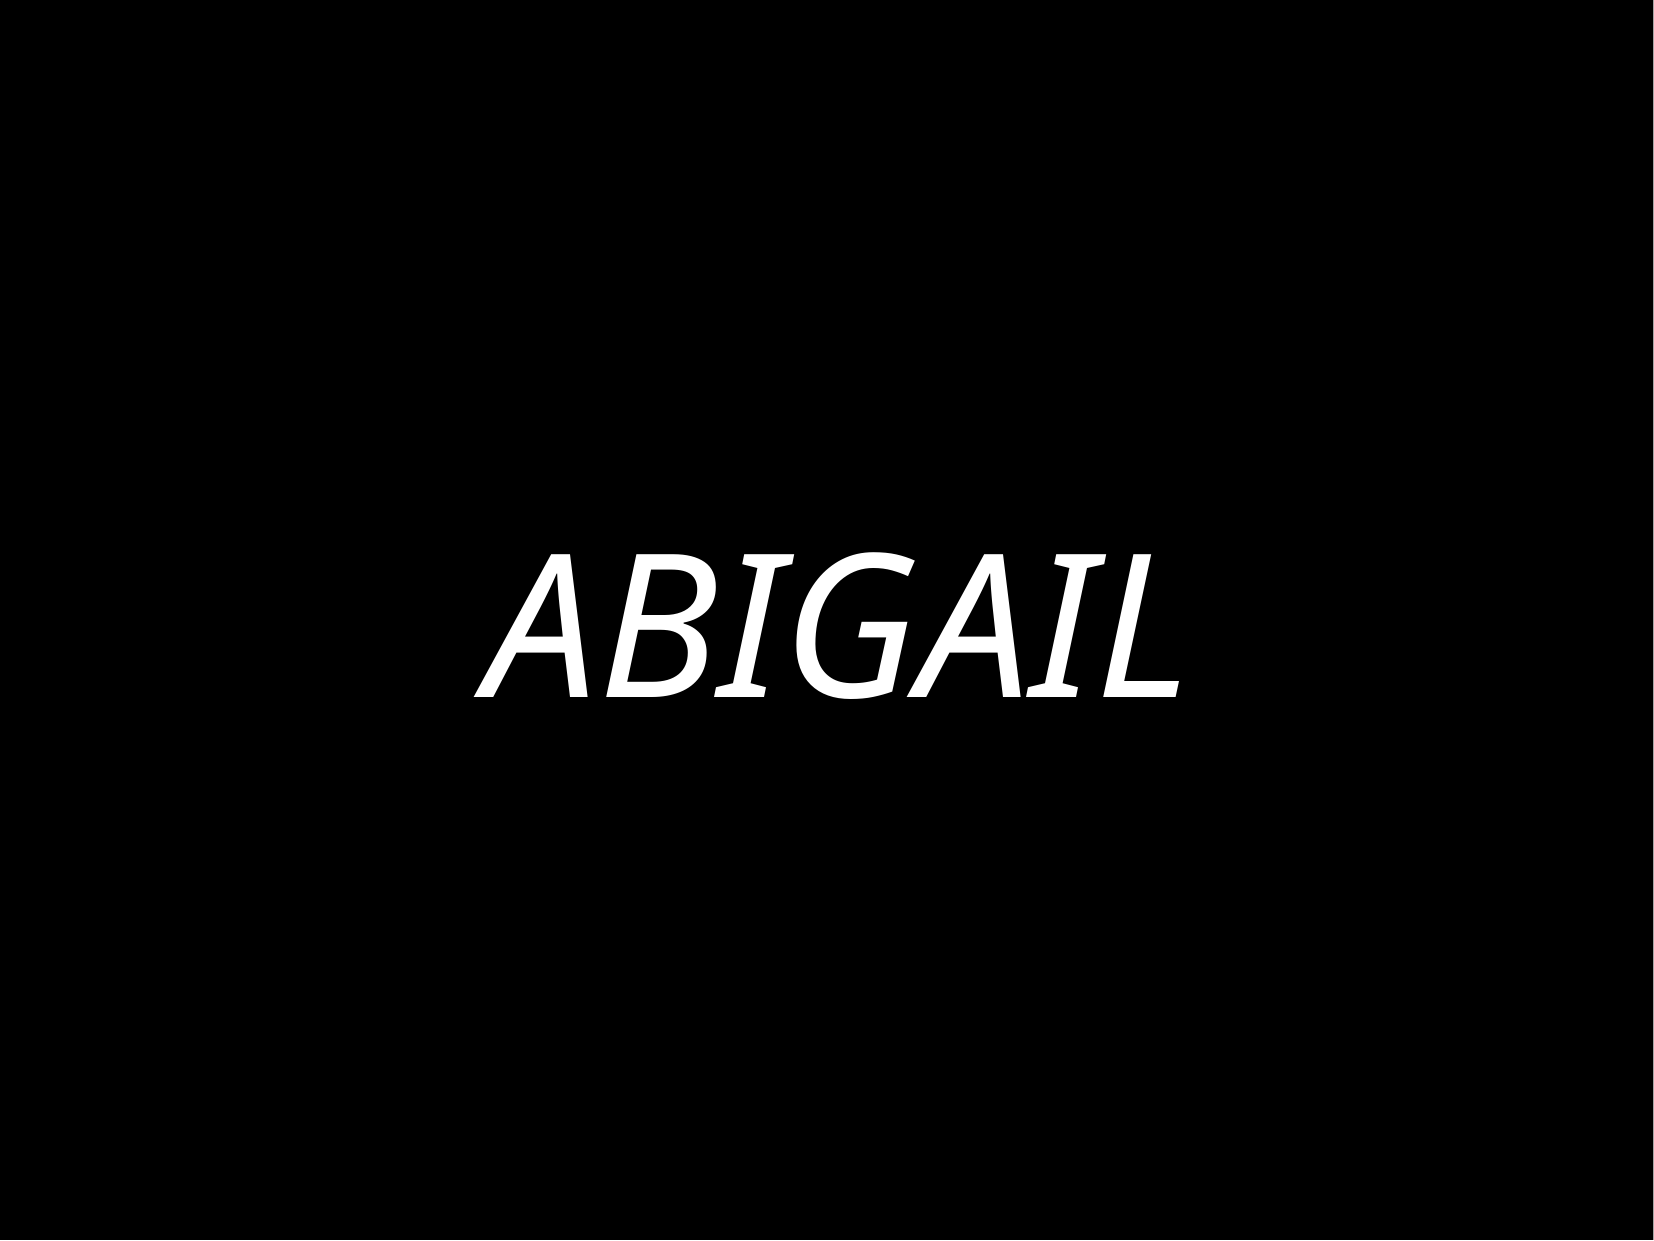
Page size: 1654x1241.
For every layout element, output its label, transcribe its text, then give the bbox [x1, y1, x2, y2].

title ABIGAIL [94, 47, 1583, 1193]
